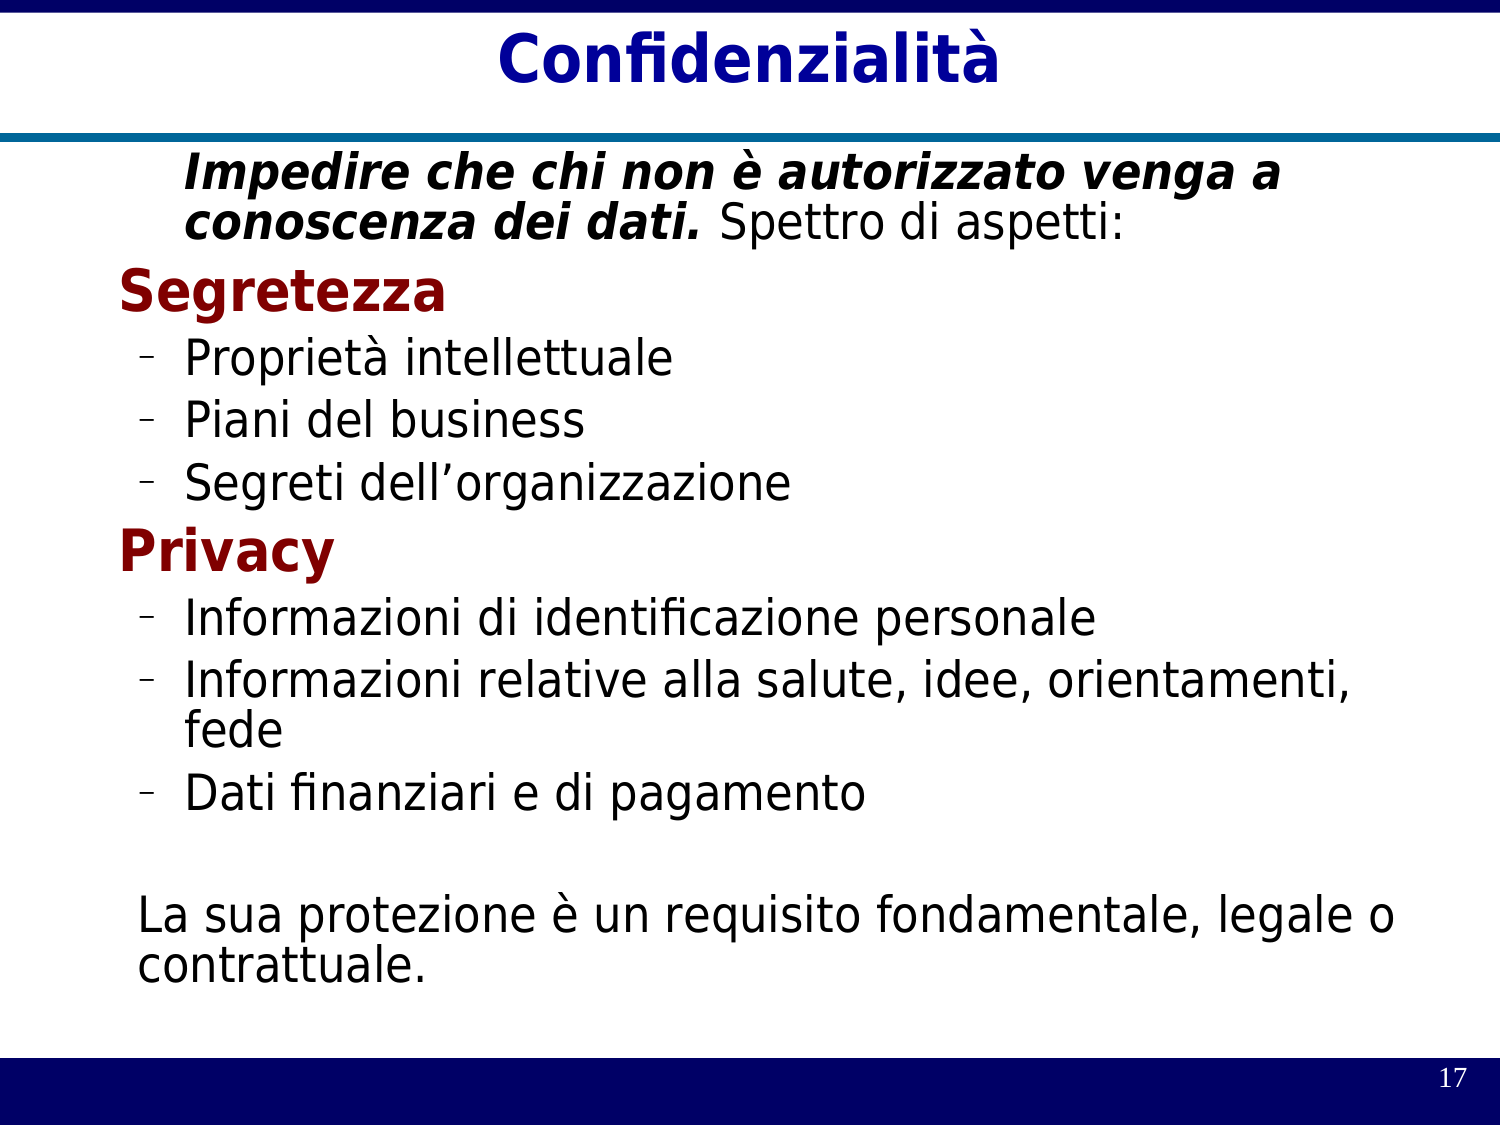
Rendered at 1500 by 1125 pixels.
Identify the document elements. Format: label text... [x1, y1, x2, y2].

list Impedire che chi non è autorizzato venga a conoscenza dei dati. Spettro di aspetti: Segretezza Proprietà intellettuale Piani del business Segreti dell’organizzazione Privacy Informazioni di identificazione personale Informazioni relative alla salute, idee, orientamenti, fede Dati finanziari e di pagamento La sua protezione è un requisito fondamentale, legale o contrattuale. [62, 149, 1438, 1001]
title Confidenzialità [62, 0, 1438, 126]
